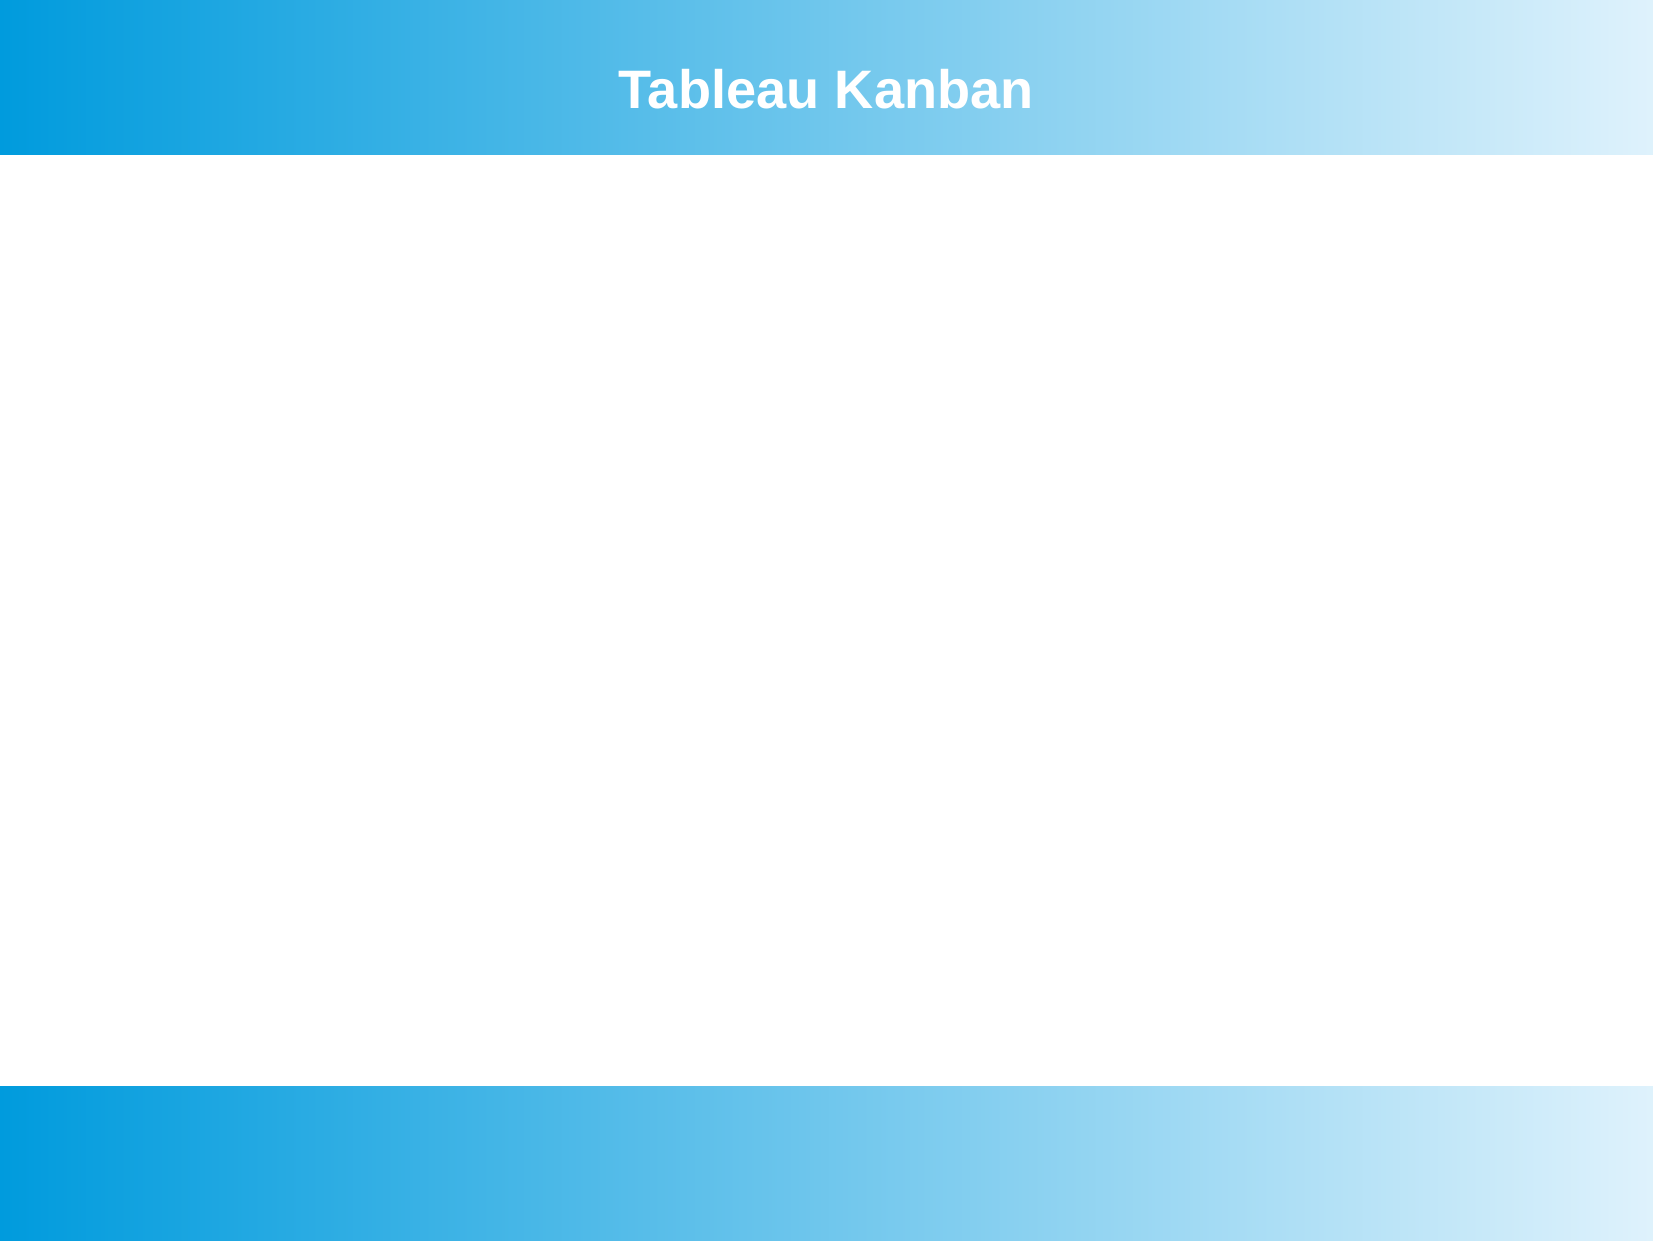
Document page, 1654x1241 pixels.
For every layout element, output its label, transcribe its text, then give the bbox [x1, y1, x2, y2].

title Tableau Kanban [82, 37, 1571, 143]
